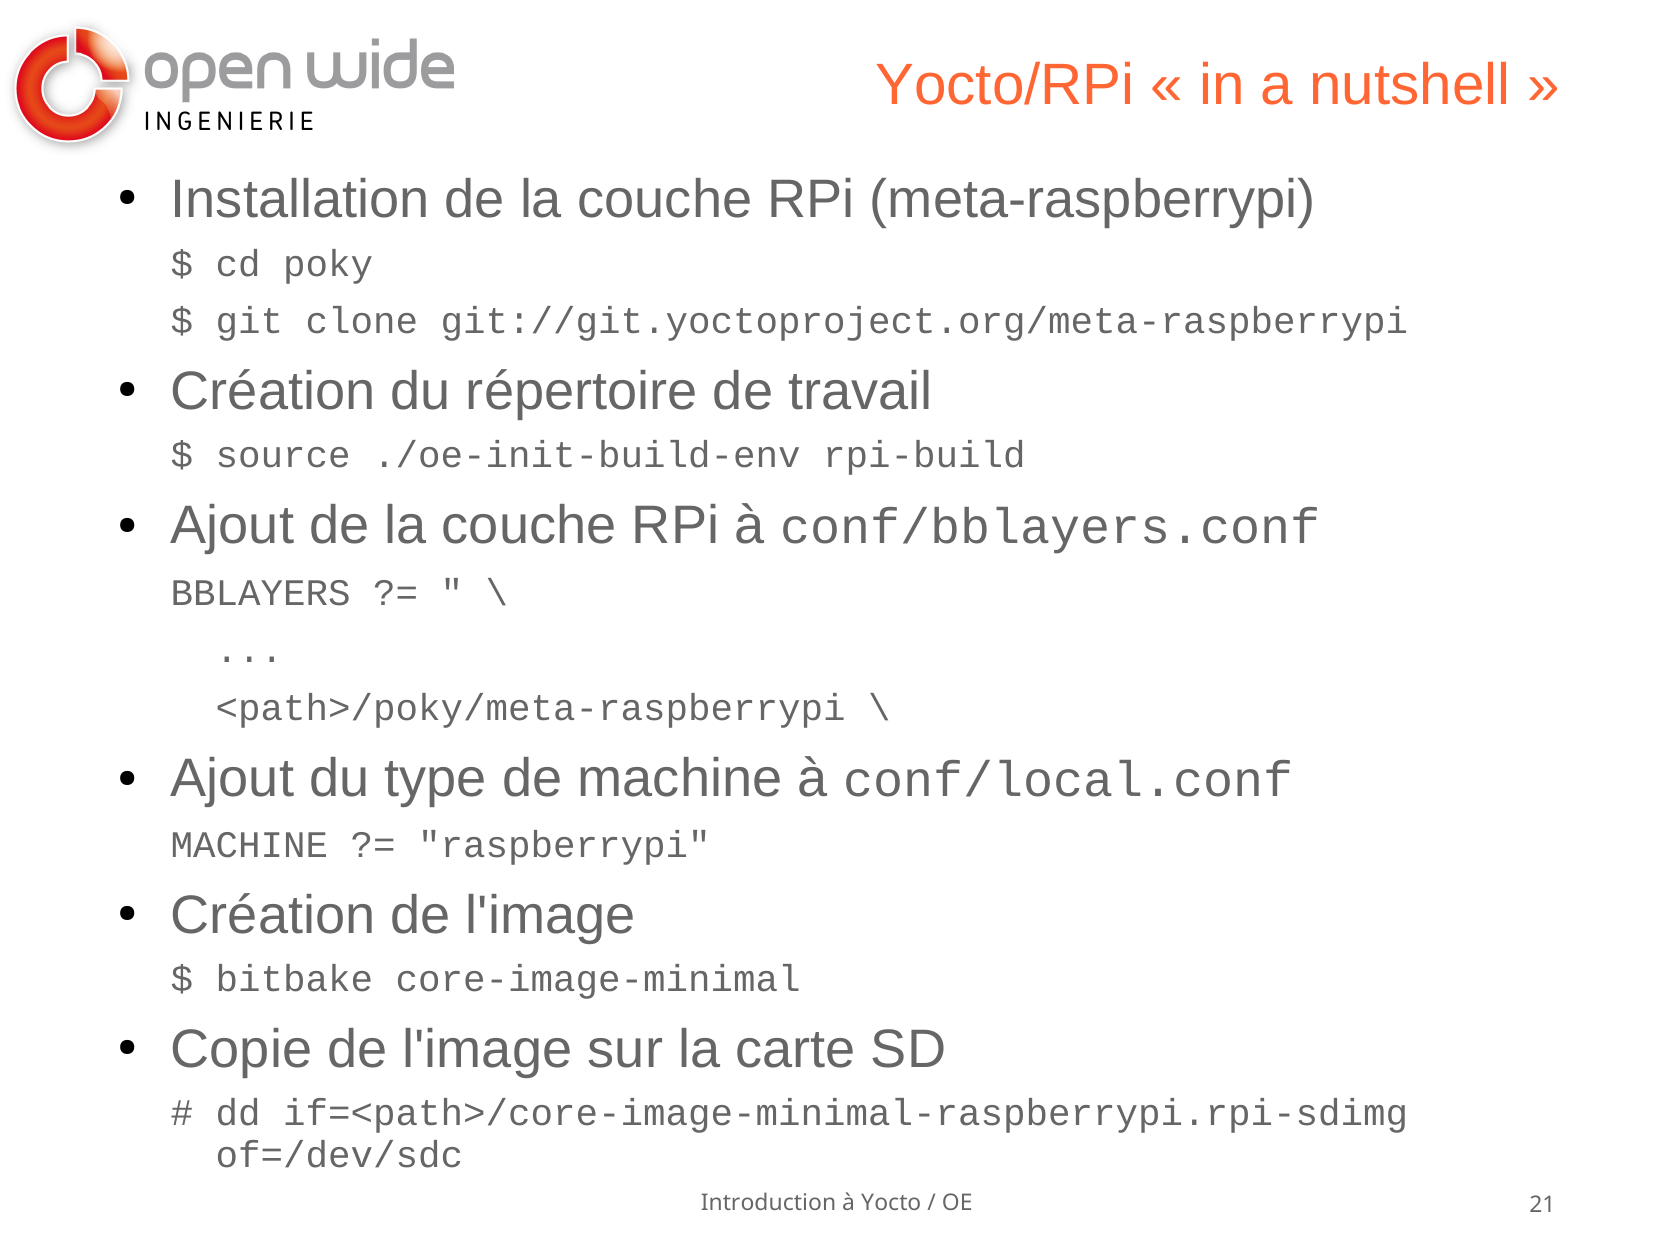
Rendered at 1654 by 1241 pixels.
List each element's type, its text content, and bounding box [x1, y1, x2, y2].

picture [0, 0, 454, 161]
list Installation de la couche RPi (meta-raspberrypi) $ cd poky $ git clone git://git.yoctoproject.org/meta-raspberrypi Création du répertoire de travail $ source ./oe-init-build-env rpi-build Ajout de la couche RPi à conf/bblayers.conf BBLAYERS ?= " \ ... <path>/poky/meta-raspberrypi \ Ajout du type de machine à conf/local.conf MACHINE ?= "raspberrypi" Création de l'image $ bitbake core-image-minimal Copie de l'image sur la carte SD # dd if=<path>/core-image-minimal-raspberrypi.rpi-sdimg of=/dev/sdc [99, 168, 1512, 1184]
title Yocto/RPi « in a nutshell » [602, 12, 1561, 157]
